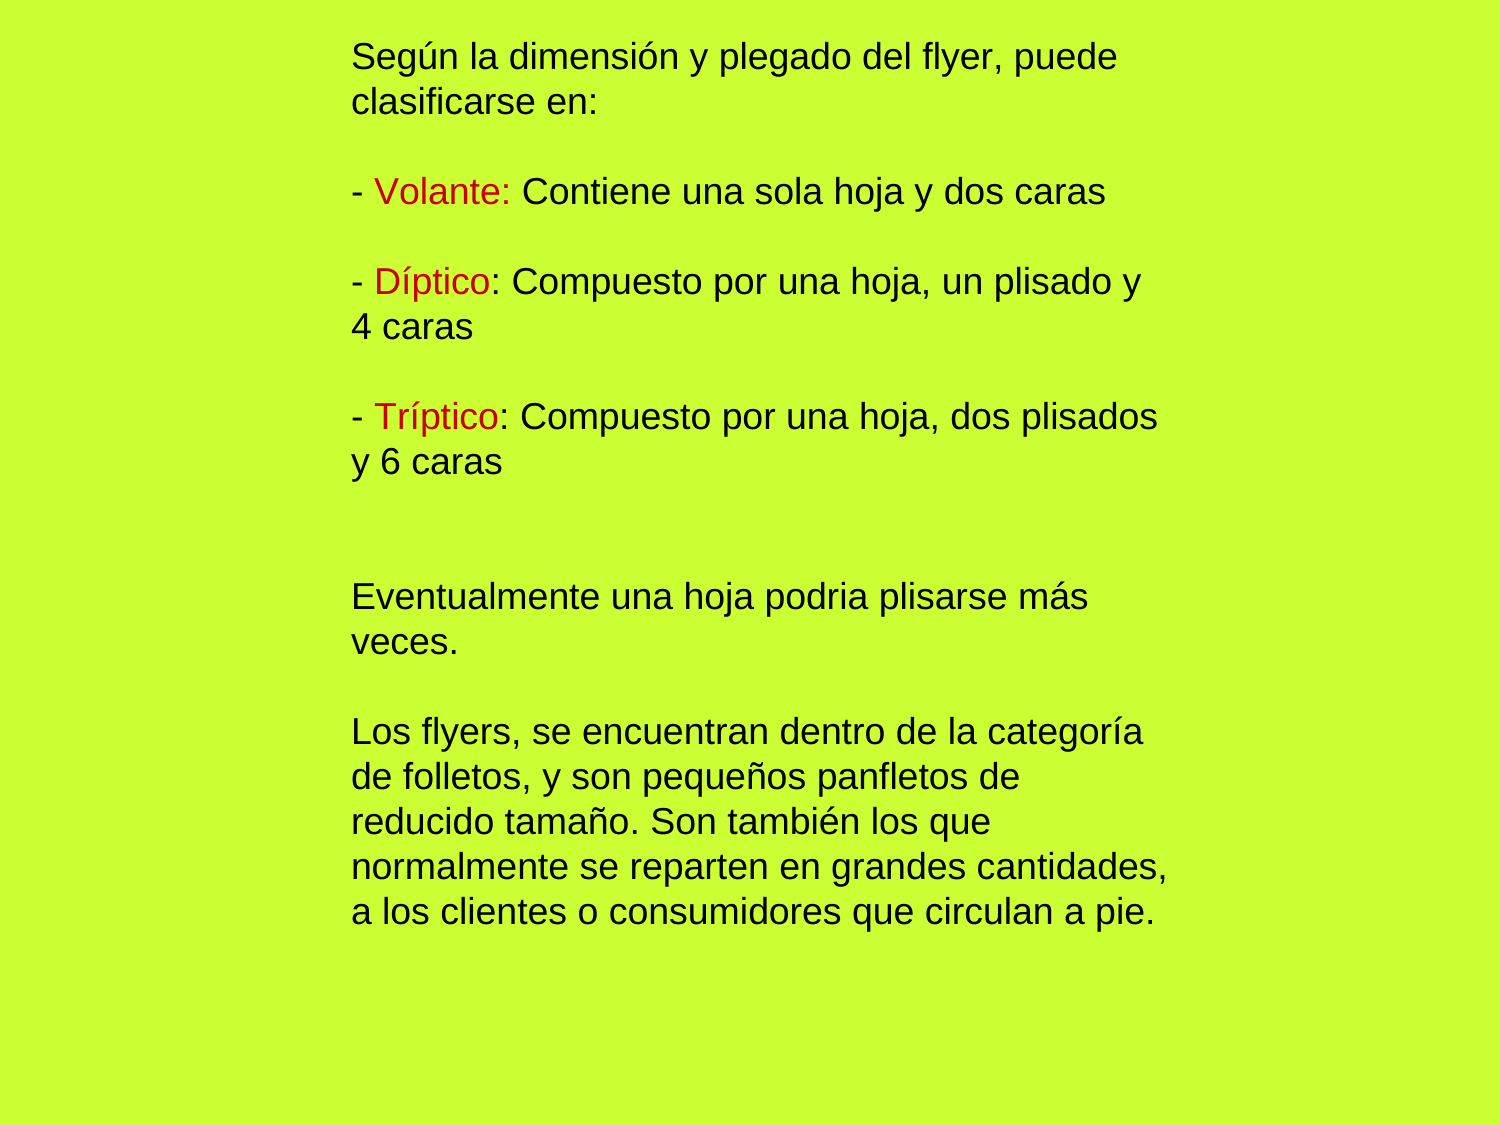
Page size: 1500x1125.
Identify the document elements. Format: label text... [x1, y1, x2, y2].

text_box Según la dimensión y plegado del flyer, puede clasificarse en: - Volante: Contiene una sola hoja y dos caras - Díptico: Compuesto por una hoja, un plisado y 4 caras - Tríptico: Compuesto por una hoja, dos plisados y 6 caras Eventualmente una hoja podria plisarse más veces. Los flyers, se encuentran dentro de la categoría de folletos, y son pequeños panfletos de reducido tamaño. Son también los que normalmente se reparten en grandes cantidades, a los clientes o consumidores que circulan a pie. [336, 24, 1187, 1030]
